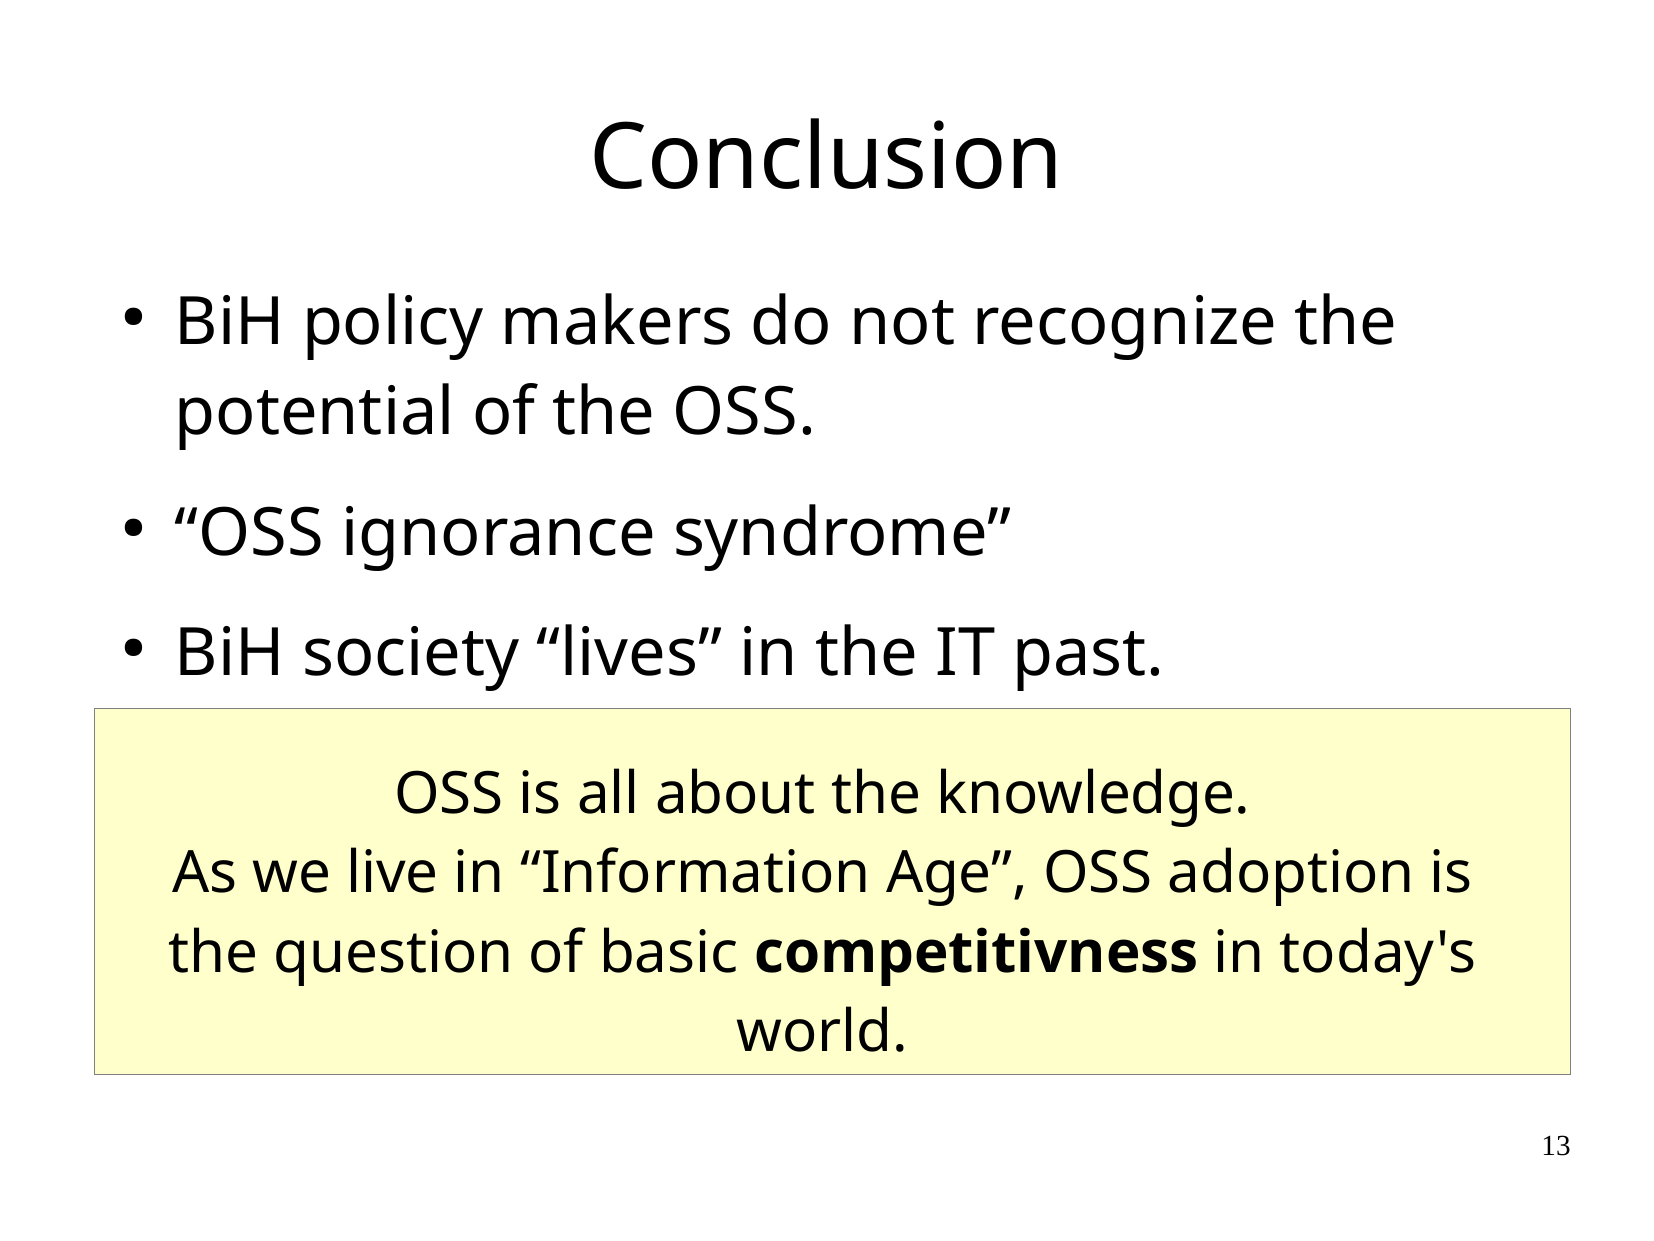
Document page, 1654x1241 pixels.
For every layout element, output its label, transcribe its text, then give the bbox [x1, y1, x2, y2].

text_box OSS is all about the knowledge. As we live in “Information Age”, OSS adoption is the question of basic competitivness in today's world. [154, 744, 1524, 1063]
text_box [94, 708, 1571, 1075]
title Conclusion [82, 49, 1571, 257]
list BiH policy makers do not recognize the potential of the OSS. “OSS ignorance syndrome” BiH society “lives” in the IT past. [103, 272, 1560, 756]
